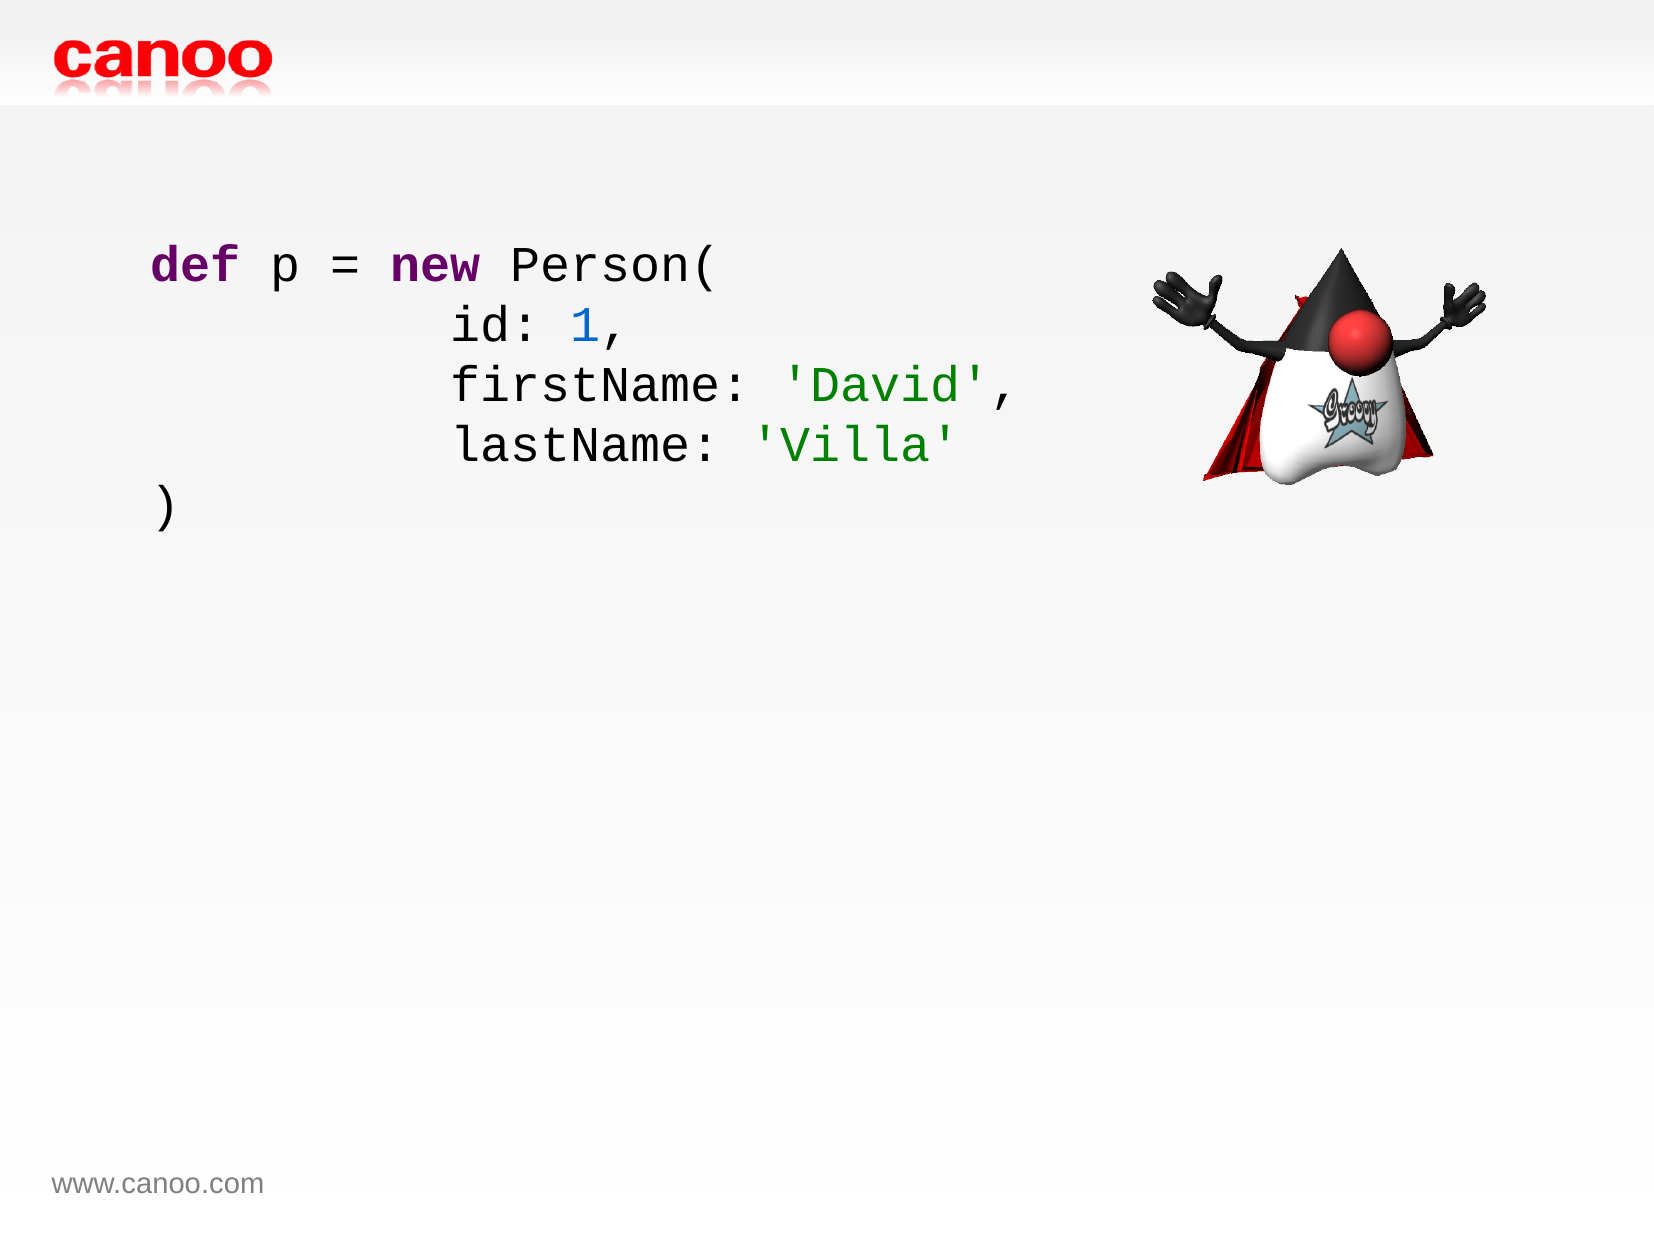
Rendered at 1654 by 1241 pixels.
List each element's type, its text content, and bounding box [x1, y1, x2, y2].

picture [51, 37, 273, 119]
picture [1125, 224, 1526, 526]
subtitle def p = new Person( id: 1, firstName: 'David', lastName: 'Villa' ) [150, 146, 1613, 1101]
